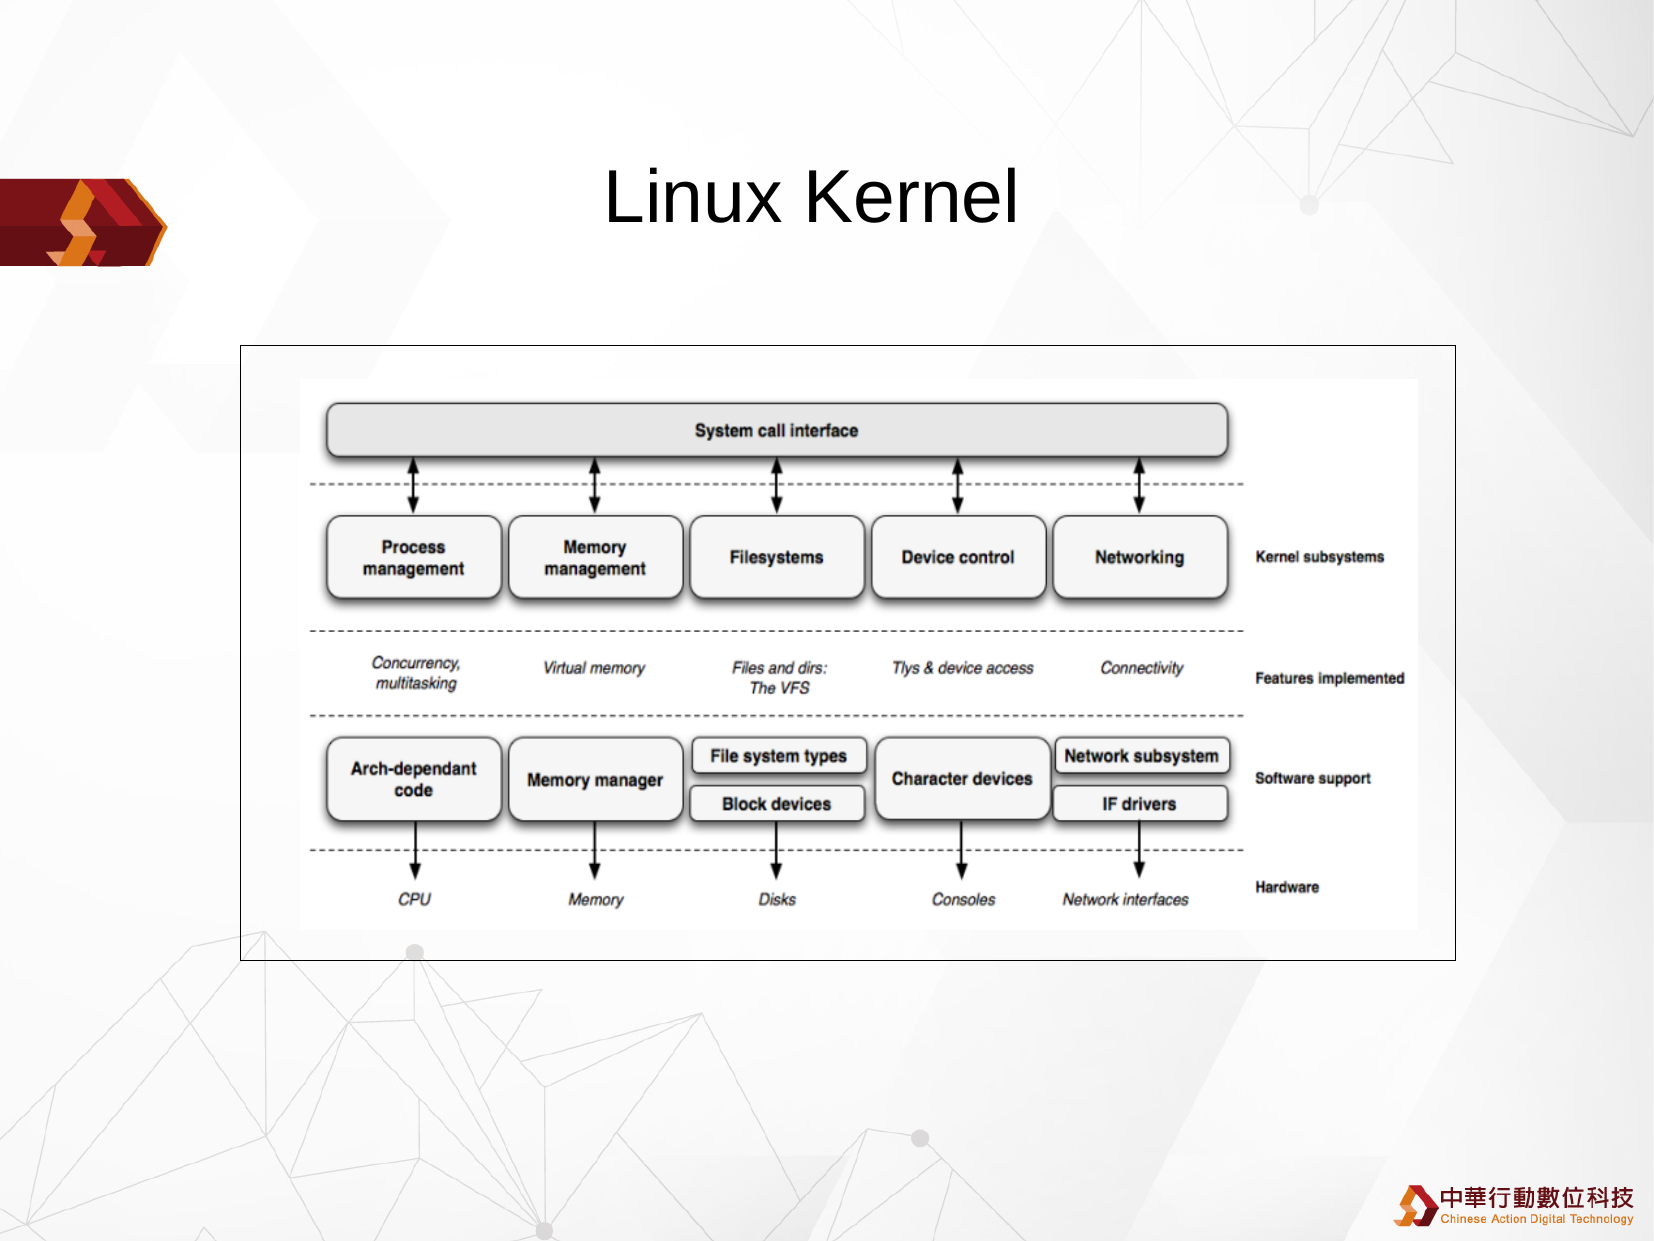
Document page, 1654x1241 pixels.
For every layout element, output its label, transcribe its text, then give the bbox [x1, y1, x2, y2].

title Linux Kernel [118, 112, 1506, 281]
picture [0, 0, 1654, 1241]
